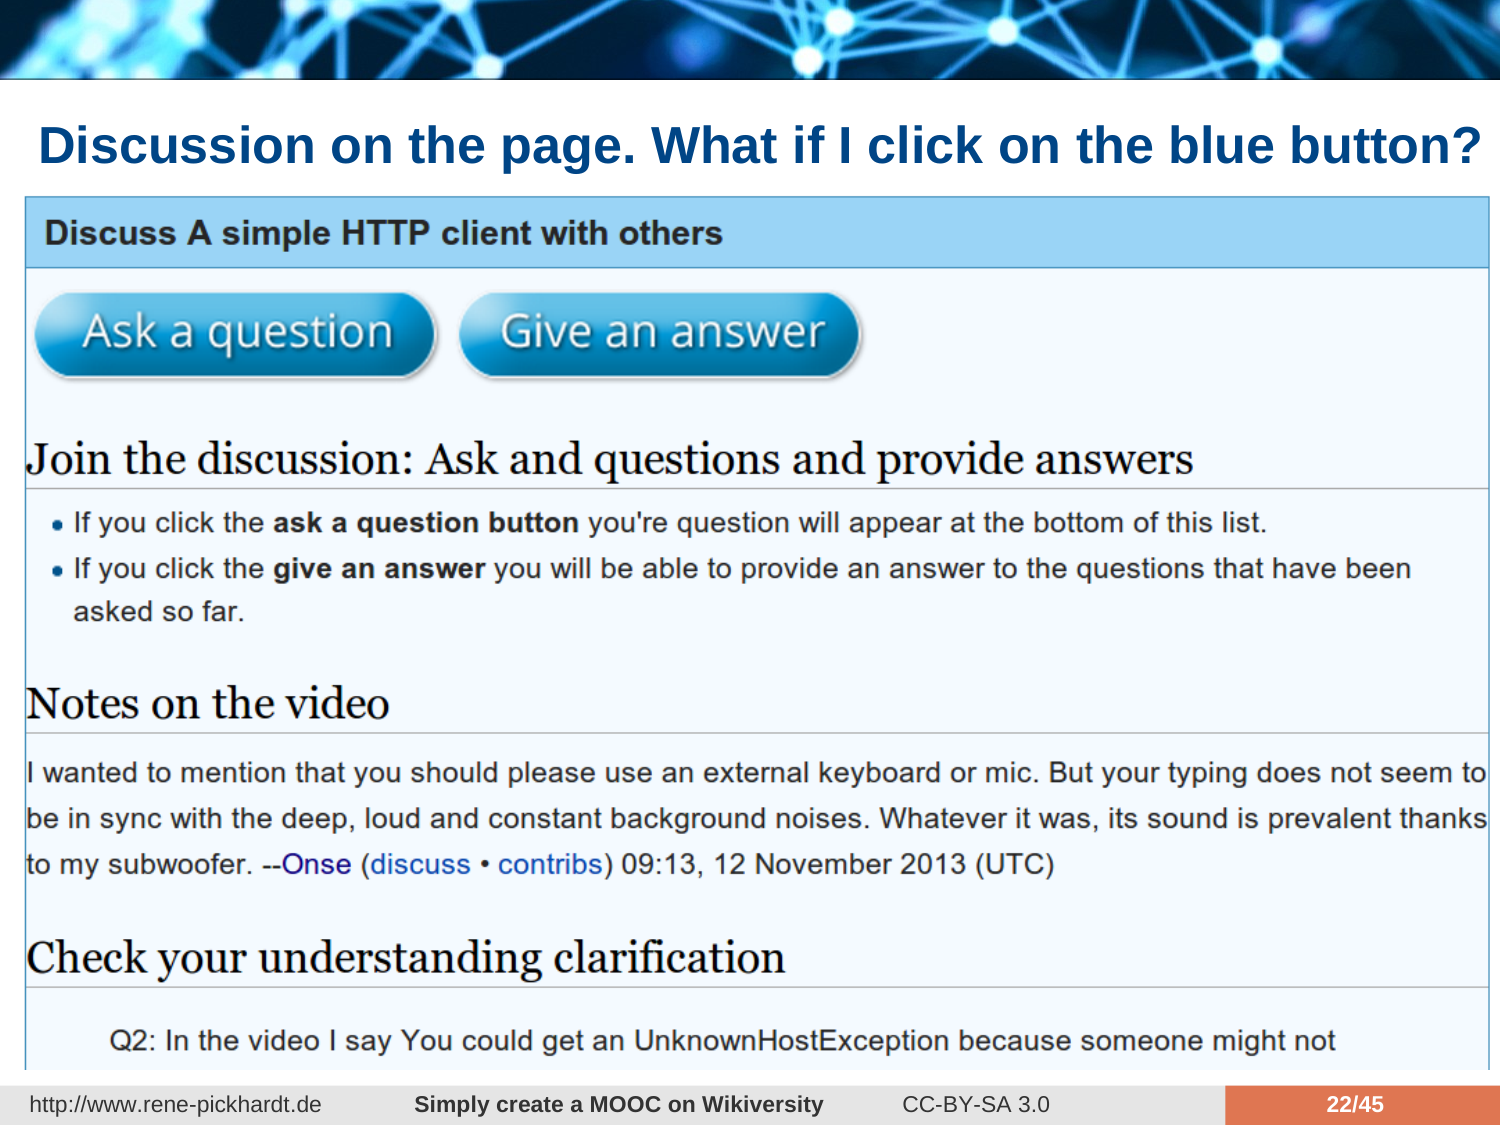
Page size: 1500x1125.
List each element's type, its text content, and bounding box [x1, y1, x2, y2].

title Discussion on the page. What if I click on the blue button? [23, 112, 1500, 187]
picture [0, 0, 1500, 80]
picture [0, 188, 1500, 1070]
